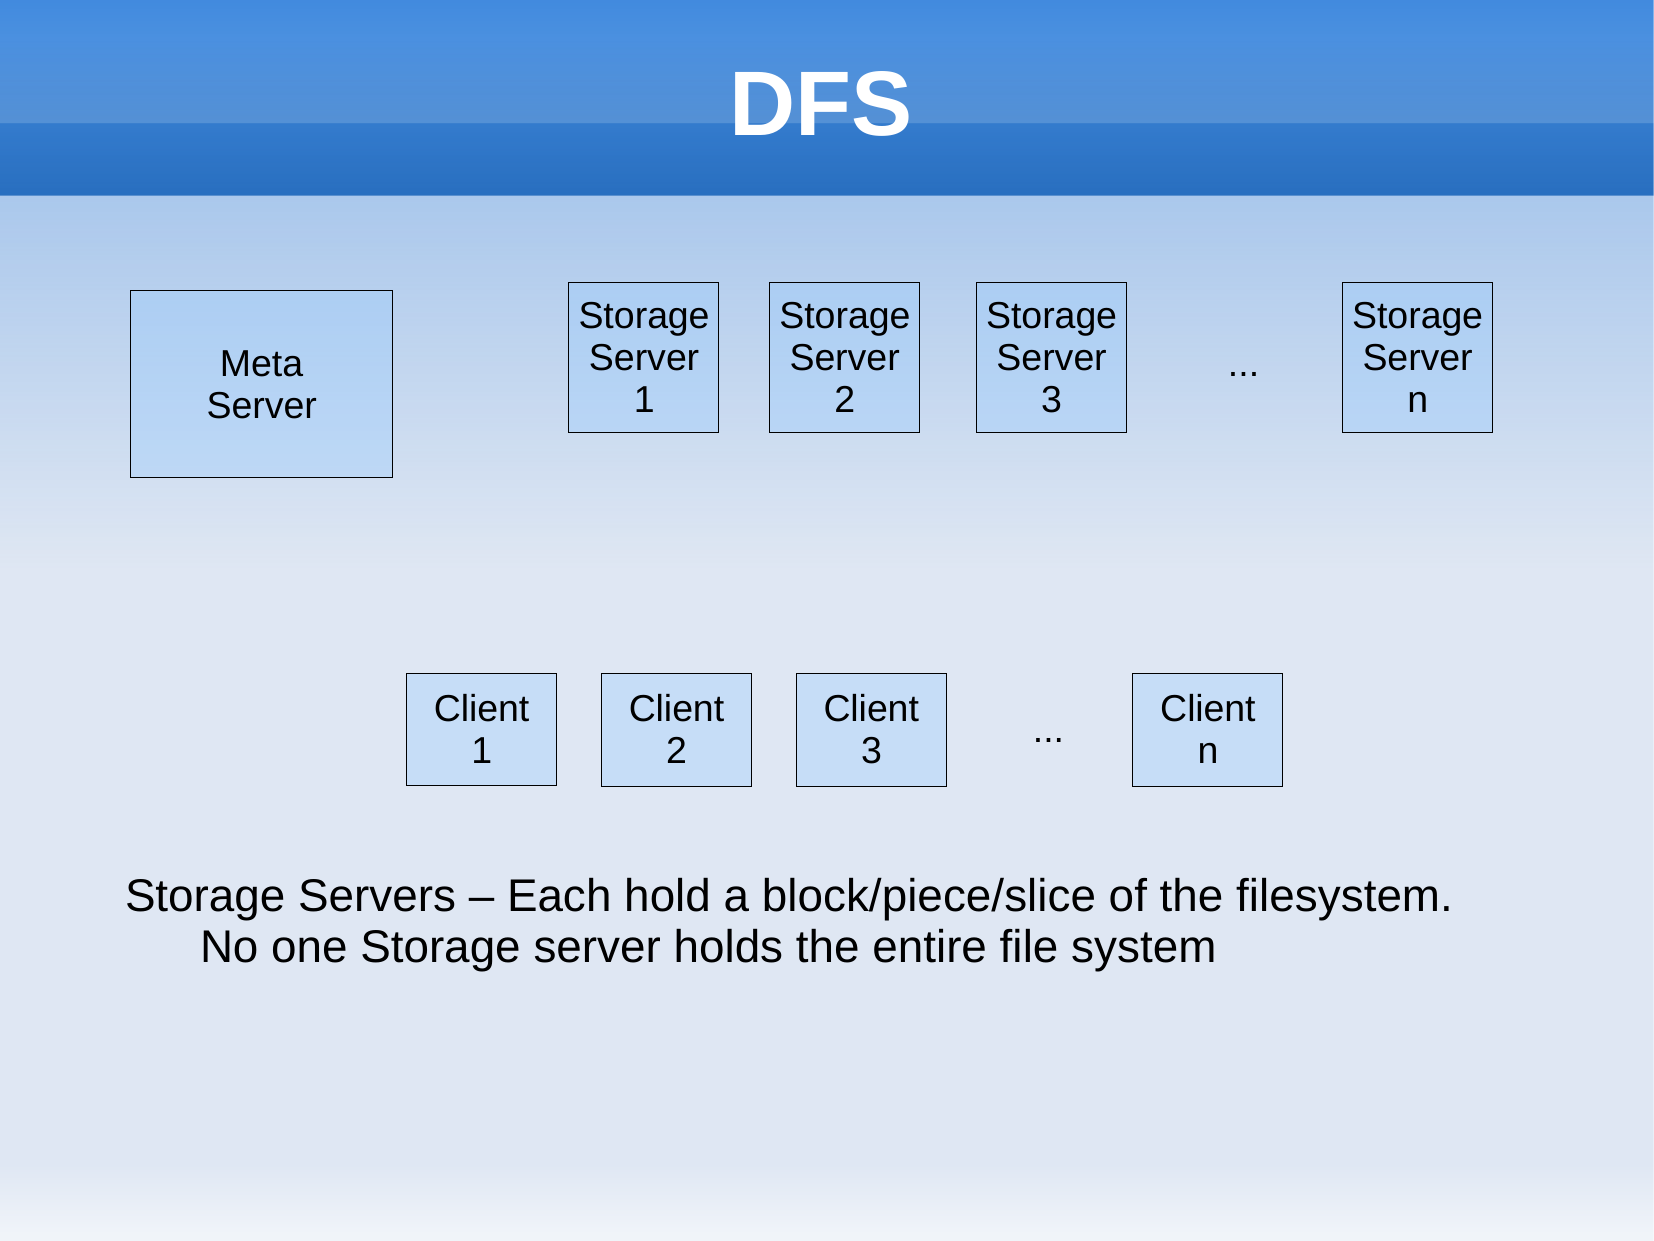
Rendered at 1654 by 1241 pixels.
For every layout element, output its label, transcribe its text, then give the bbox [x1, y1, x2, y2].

picture [0, 0, 1654, 1241]
text_box Client 2 [601, 673, 752, 787]
text_box ... [1018, 701, 1080, 759]
text_box Storage Servers – Each hold a block/piece/slice of the filesystem. No one Storage server holds the entire file system [110, 862, 1469, 1083]
text_box Meta Server [130, 290, 393, 478]
text_box Client 1 [406, 673, 557, 786]
text_box Storage Server n [1342, 282, 1493, 433]
title DFS [76, 7, 1565, 200]
text_box Client n [1132, 673, 1283, 787]
text_box Storage Server 1 [568, 282, 719, 433]
text_box Storage Server 2 [769, 282, 920, 433]
text_box Client 3 [796, 673, 947, 787]
text_box Storage Server 3 [976, 282, 1127, 433]
text_box ... [1213, 335, 1275, 392]
